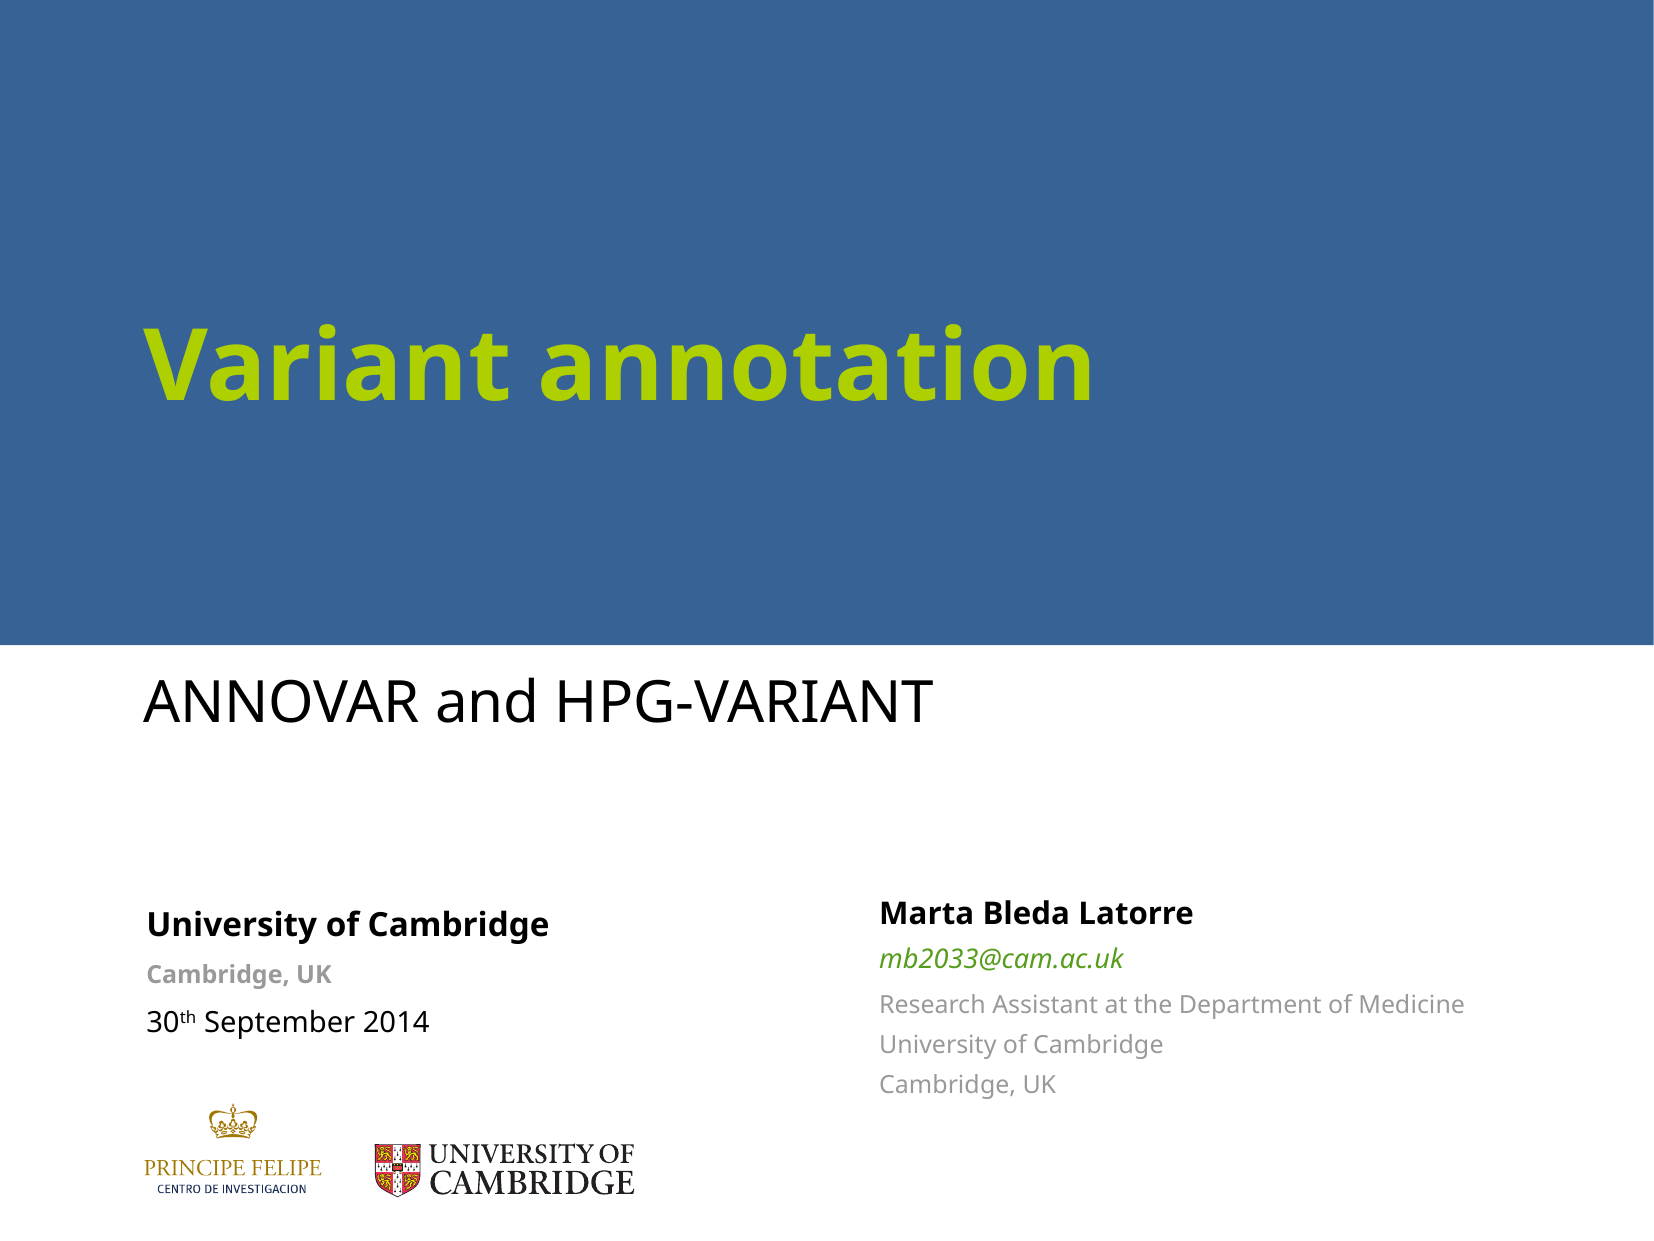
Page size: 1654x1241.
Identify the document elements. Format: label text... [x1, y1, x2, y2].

title Variant annotation [143, 258, 1480, 466]
picture [374, 1143, 635, 1198]
text_box University of Cambridge Cambridge, UK 30th September 2014 [131, 893, 737, 1046]
list ANNOVAR and HPG-VARIANT [143, 659, 1599, 1241]
picture [143, 1103, 323, 1194]
